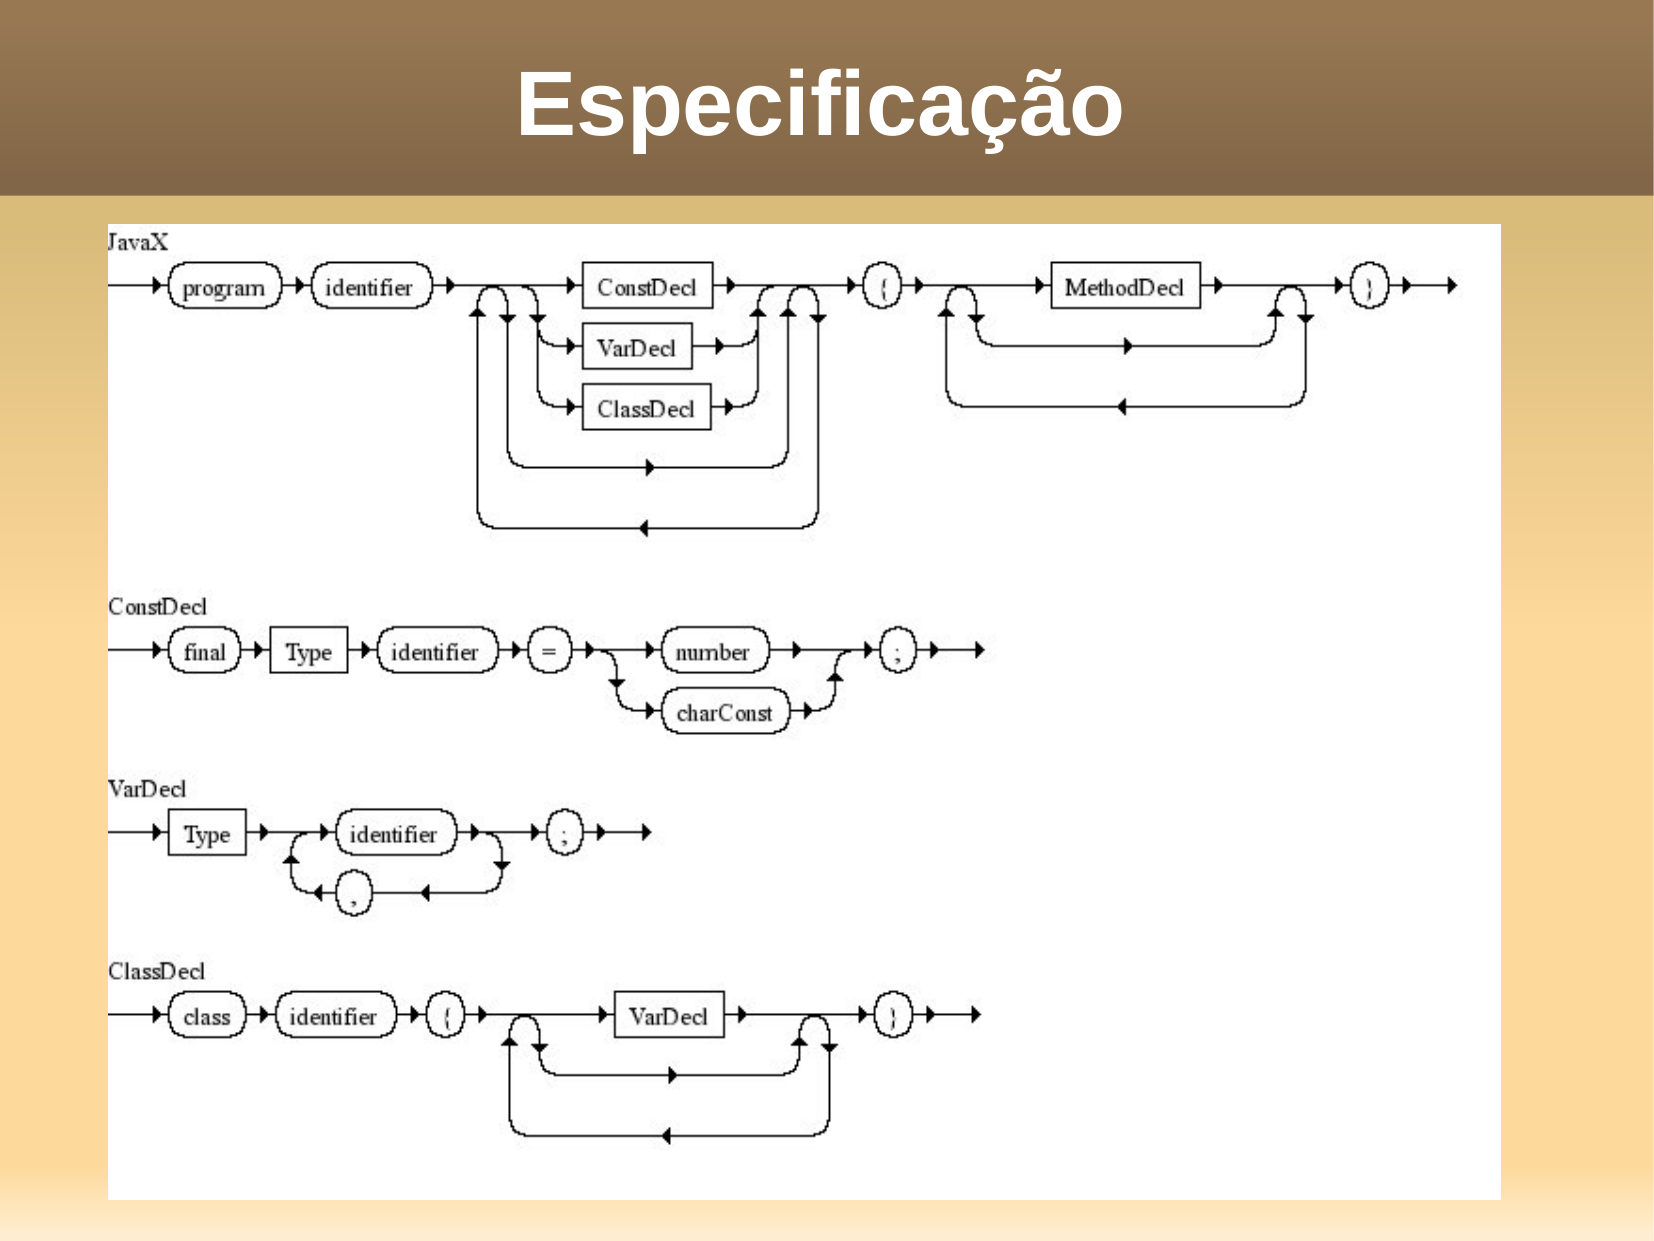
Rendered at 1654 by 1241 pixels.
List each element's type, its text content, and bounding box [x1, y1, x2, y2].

picture [0, 0, 1654, 1241]
title Especificação [76, 7, 1565, 200]
